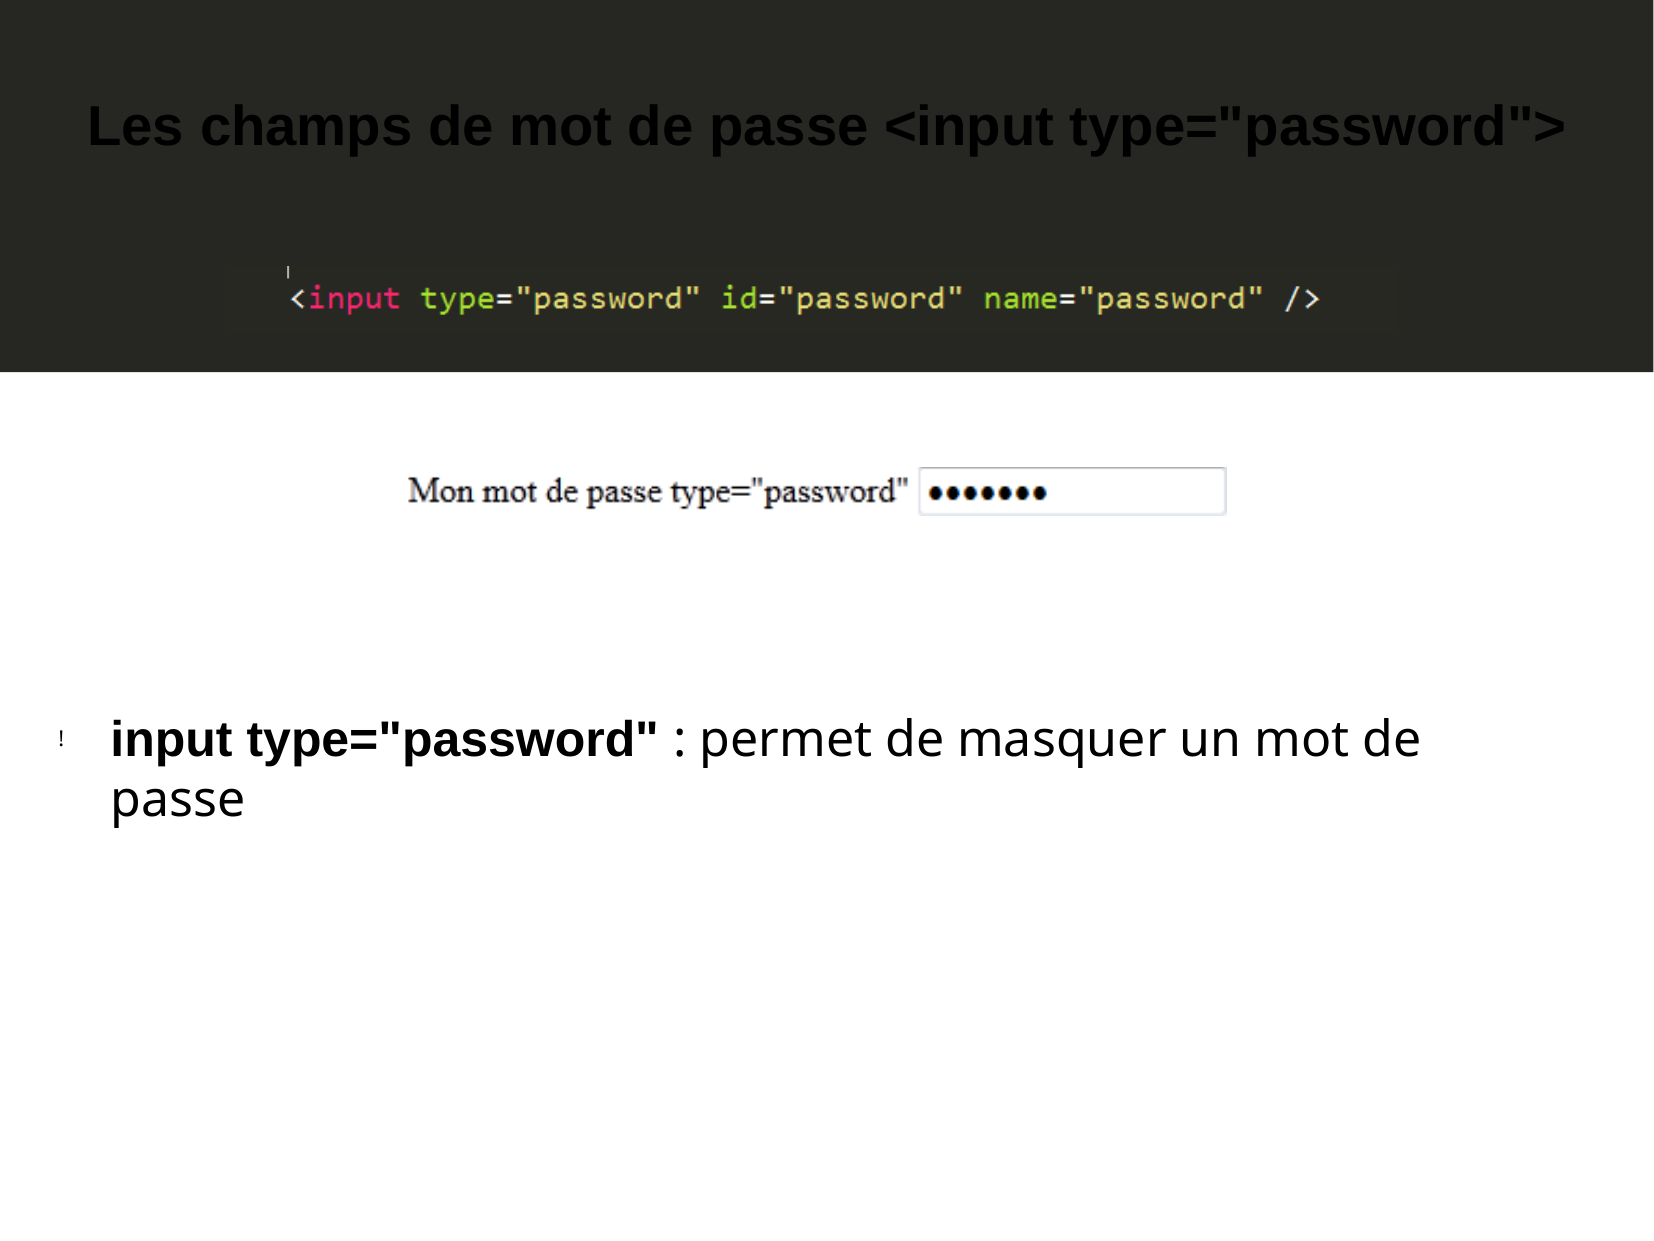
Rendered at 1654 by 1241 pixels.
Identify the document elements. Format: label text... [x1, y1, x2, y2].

text_box [0, 0, 1654, 373]
picture [225, 266, 1398, 334]
picture [407, 467, 1227, 516]
text_box Les champs de mot de passe <input type="password"> [85, 87, 1572, 158]
text_box input type="password" : permet de masquer un mot de passe [108, 704, 1522, 827]
text_box ! [56, 721, 74, 751]
